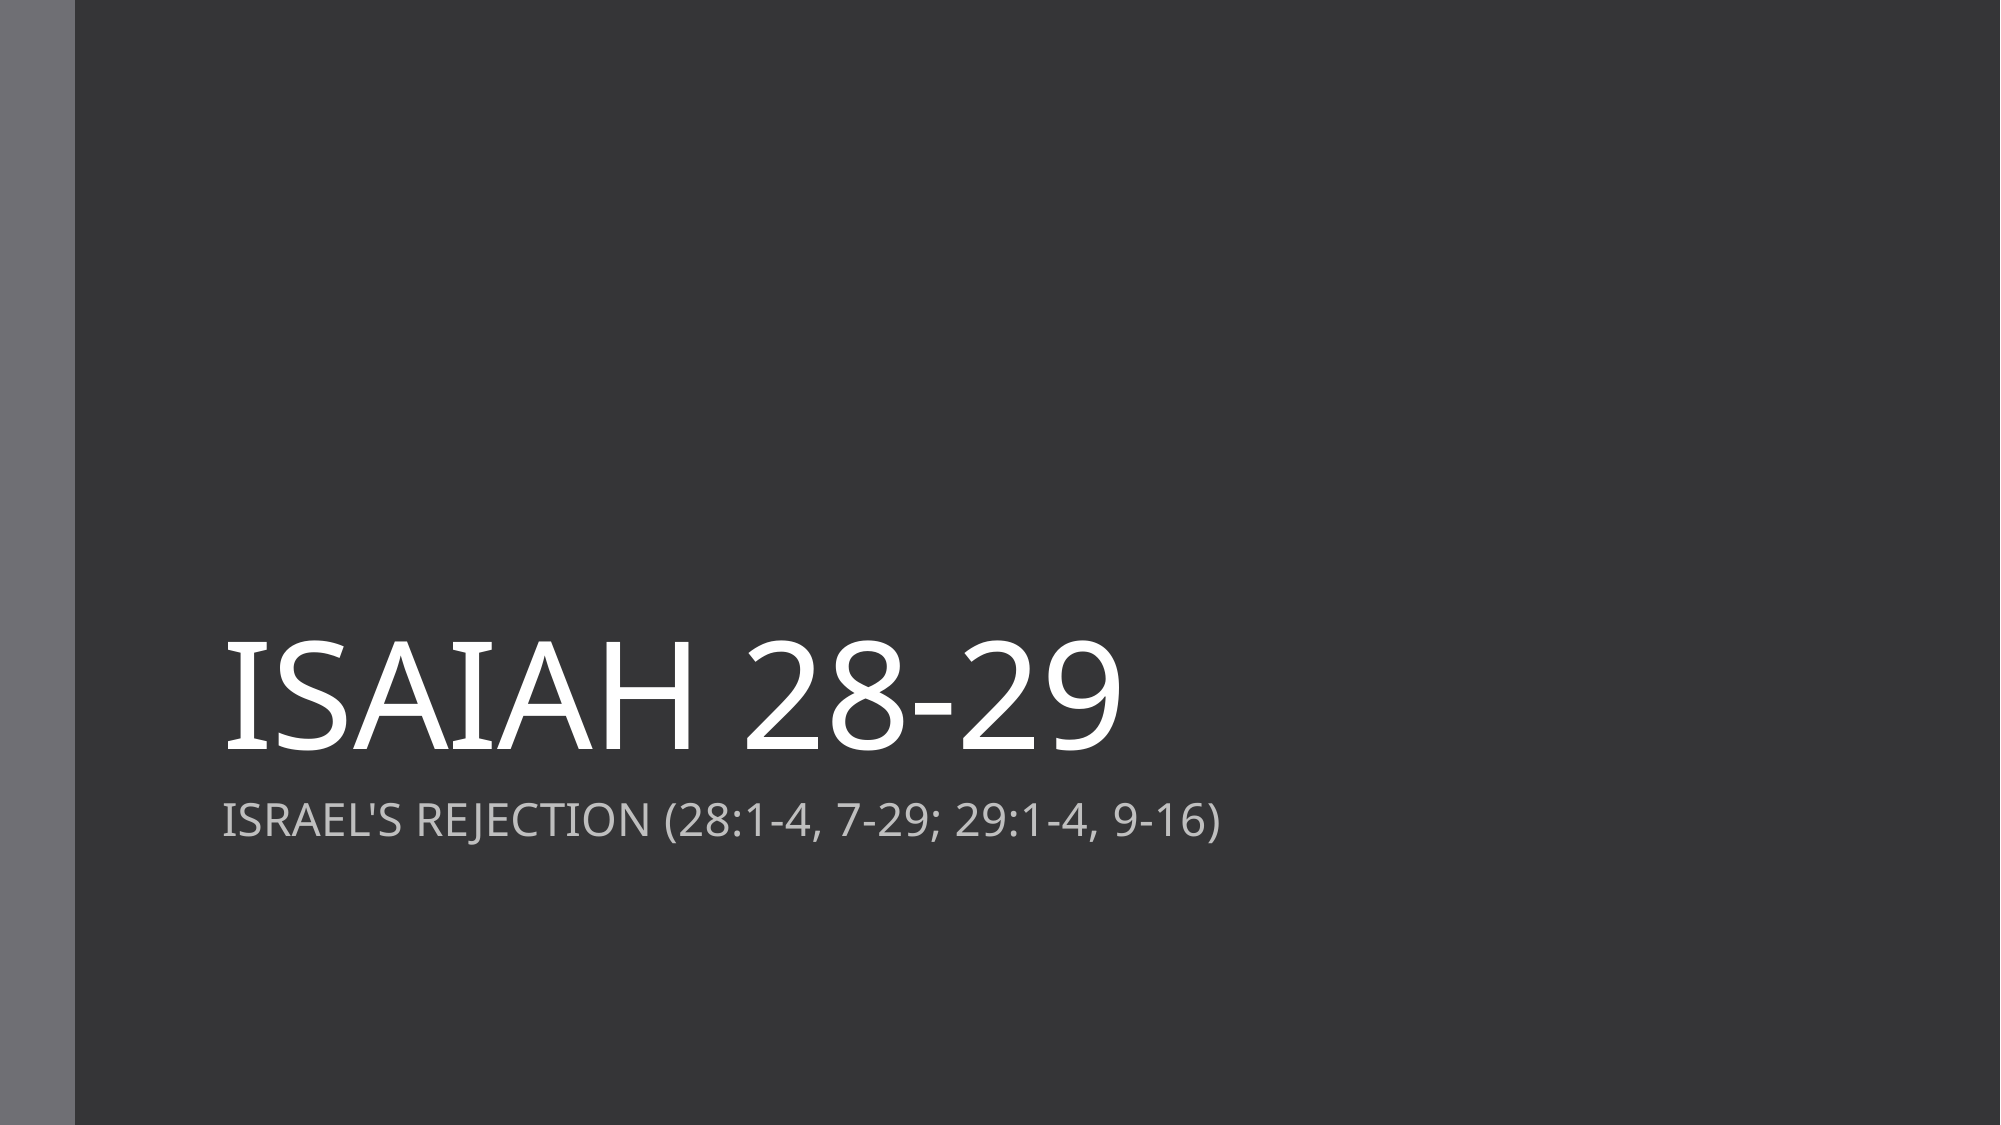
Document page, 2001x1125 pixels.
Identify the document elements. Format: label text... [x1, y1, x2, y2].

title ISAIAH 28-29 [206, 124, 1752, 787]
subtitle ISRAEL'S REJECTION (28:1-4, 7-29; 29:1-4, 9-16) [206, 787, 1752, 1066]
